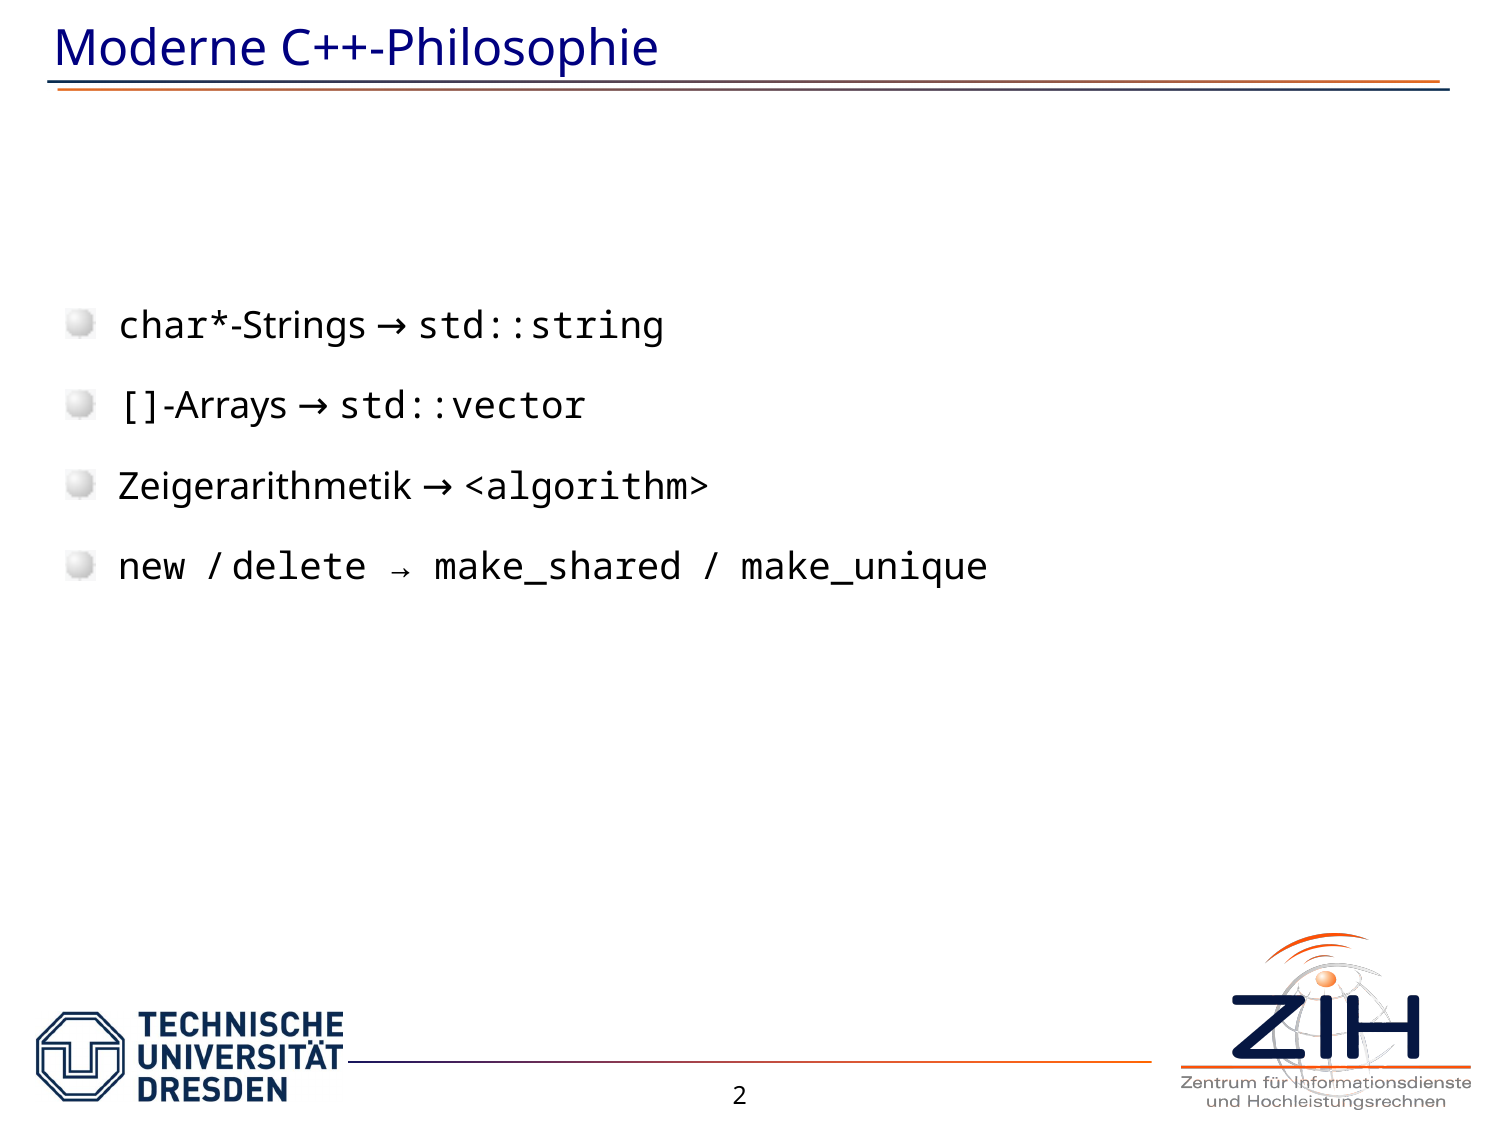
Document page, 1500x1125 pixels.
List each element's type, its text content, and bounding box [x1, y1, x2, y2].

list char*-Strings → std::string []-Arrays → std::vector Zeigerarithmetik → <algorithm> new / delete → make_shared / make_unique [29, 118, 1418, 771]
picture [47, 80, 1450, 91]
picture [1181, 933, 1471, 1110]
title Moderne C++-Philosophie [53, 12, 1453, 81]
picture [35, 1011, 343, 1102]
